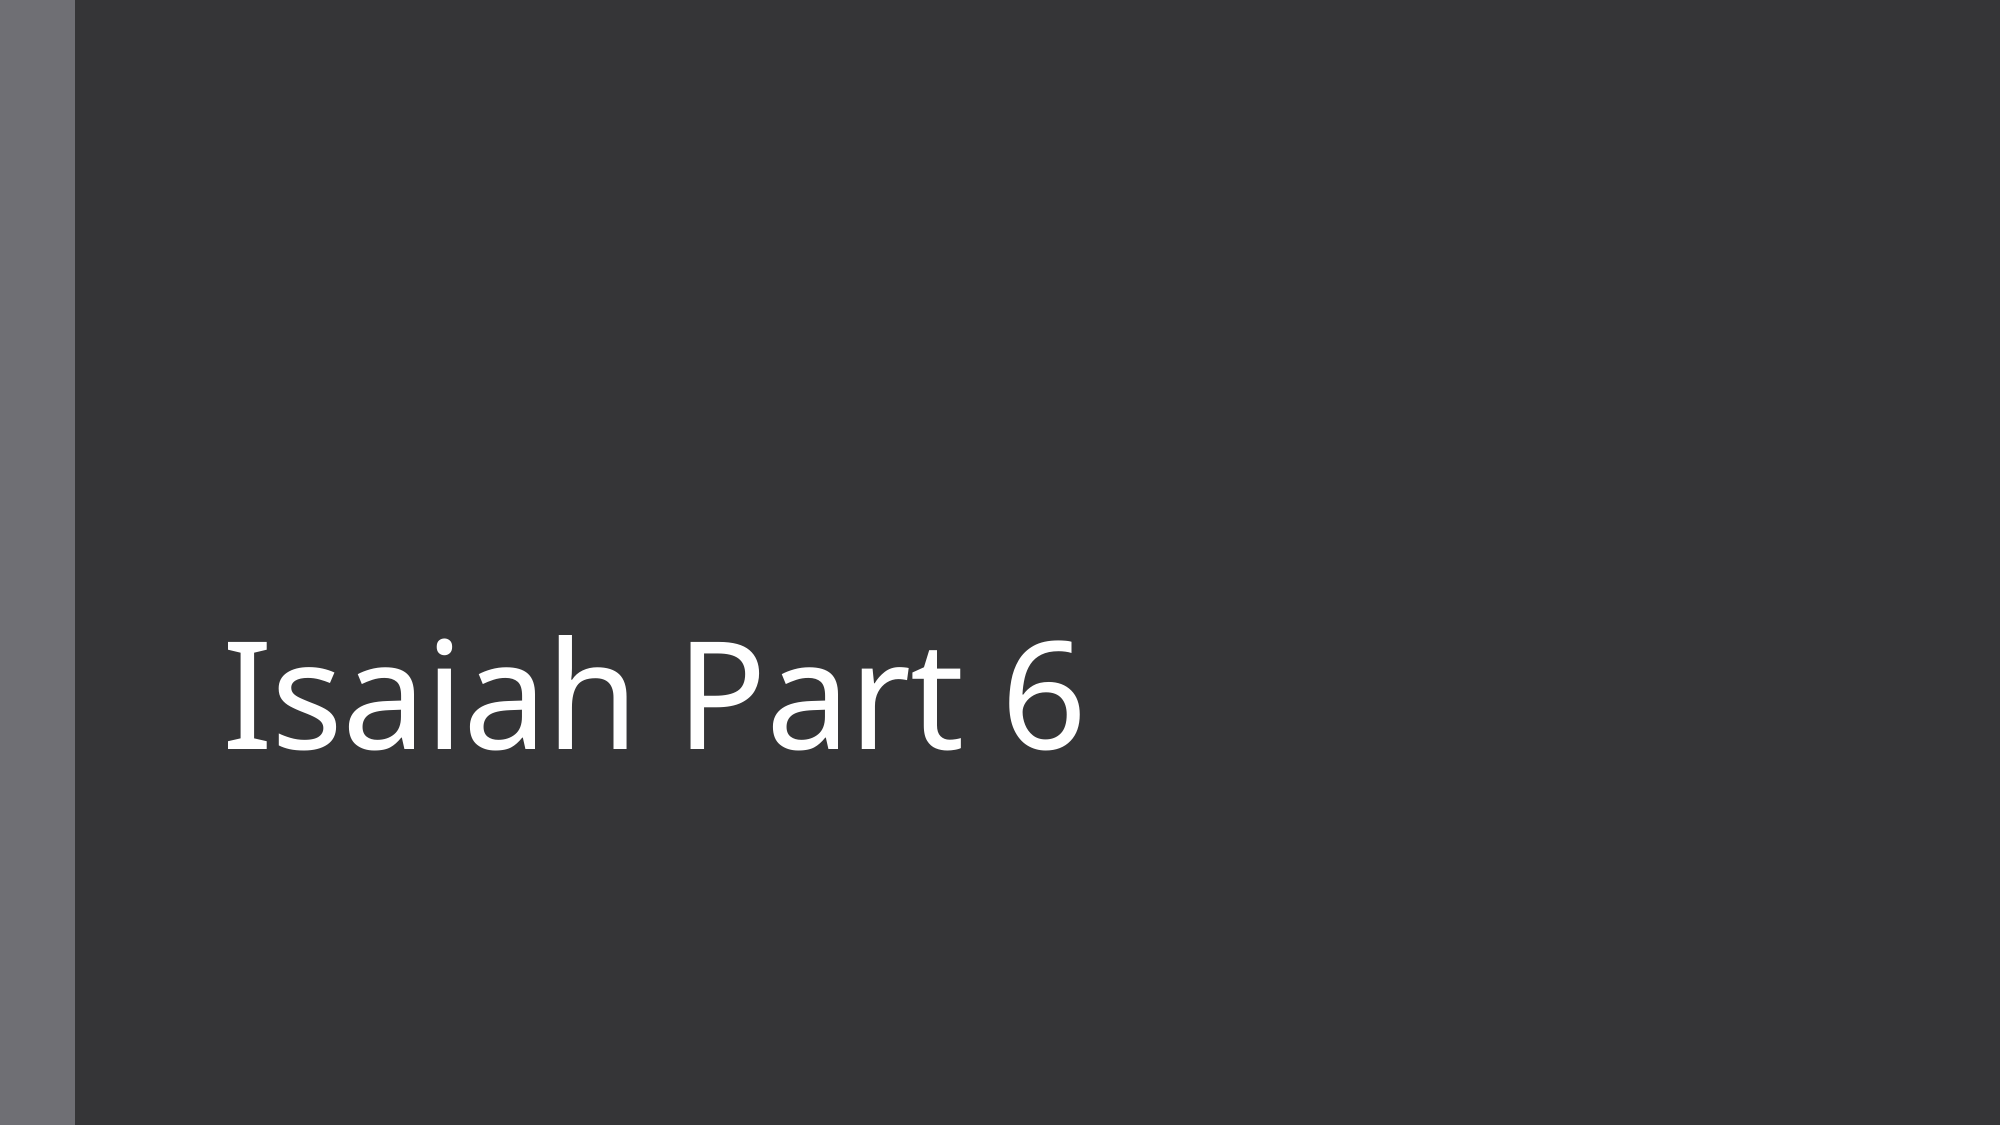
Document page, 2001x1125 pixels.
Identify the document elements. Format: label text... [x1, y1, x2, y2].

title Isaiah Part 6 [206, 124, 1752, 788]
